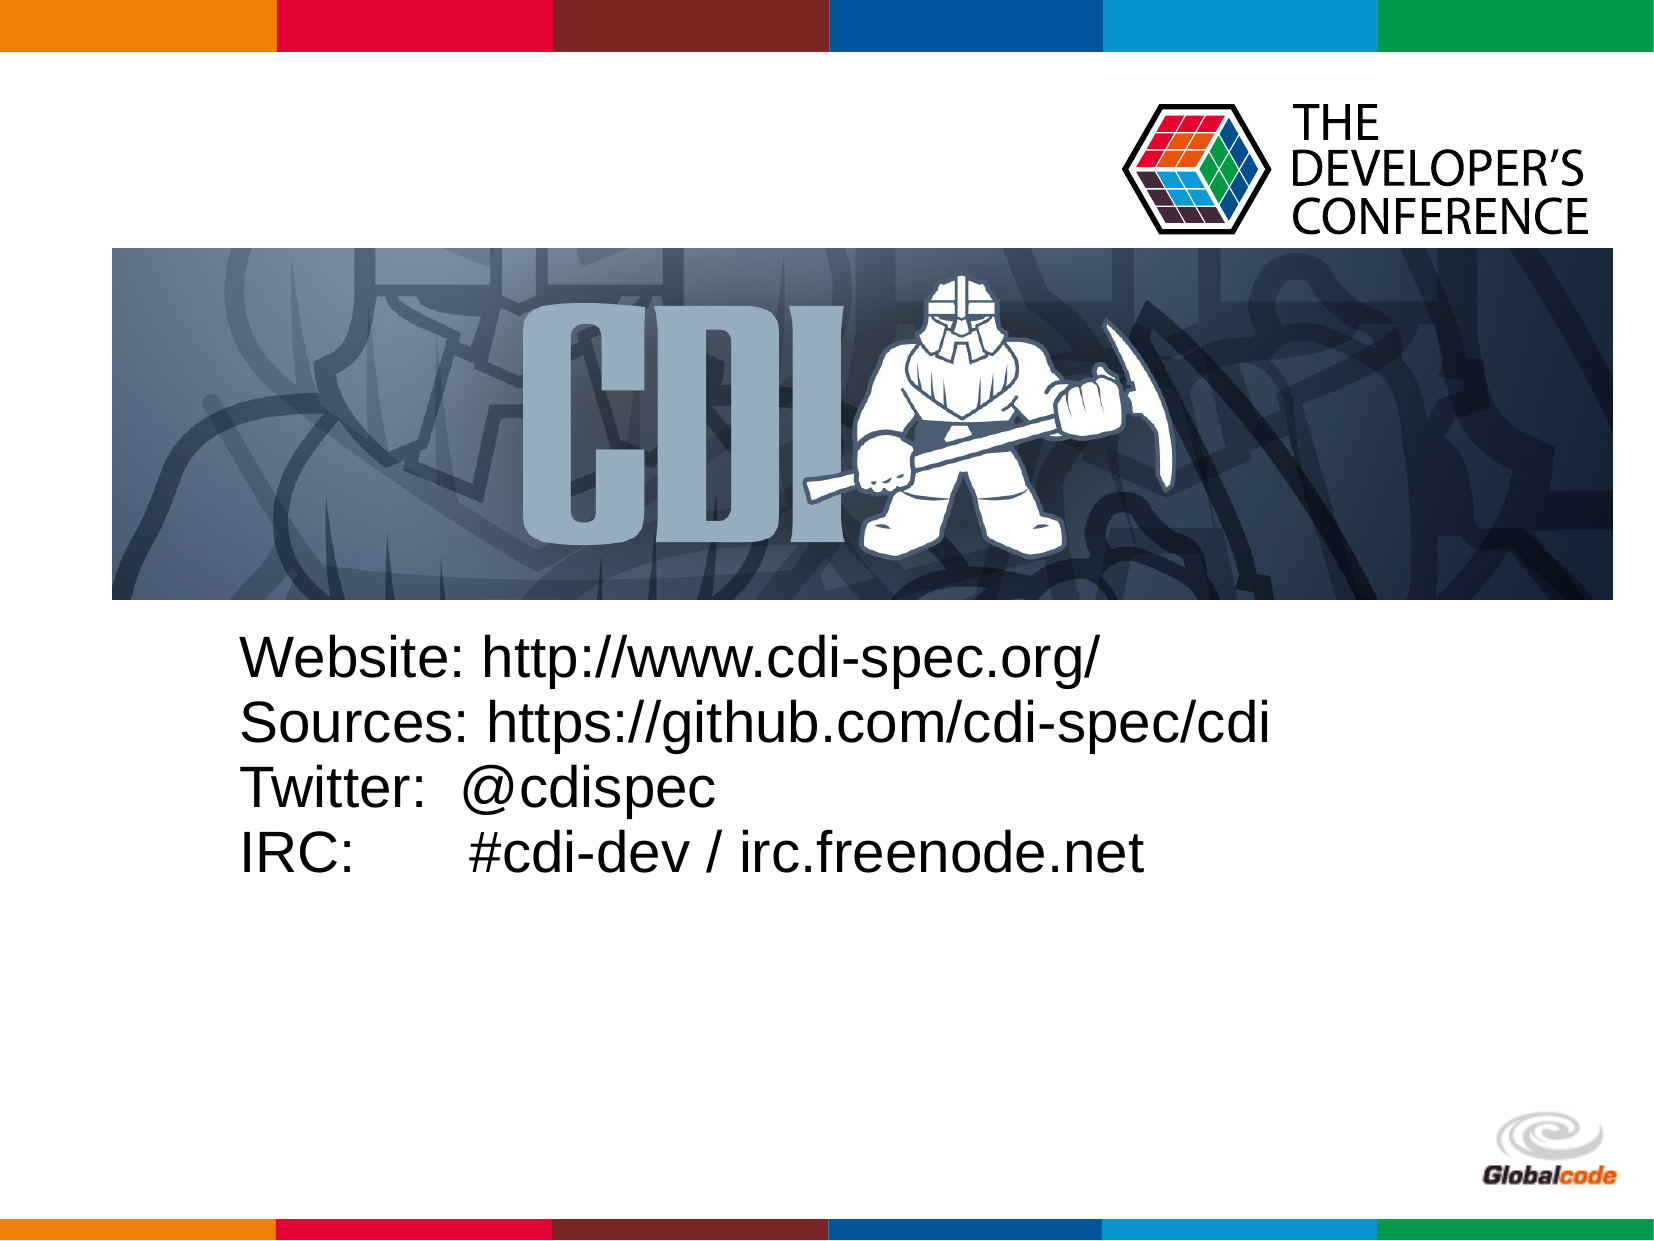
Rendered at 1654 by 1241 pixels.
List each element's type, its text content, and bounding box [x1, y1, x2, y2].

picture [112, 248, 1613, 601]
text_box Website: http://www.cdi-spec.org/ Sources: https://github.com/cdi-spec/cdi Twitter: @cdispec IRC: #cdi-dev / irc.freenode.net [225, 617, 1450, 1088]
picture [1464, 1062, 1638, 1219]
